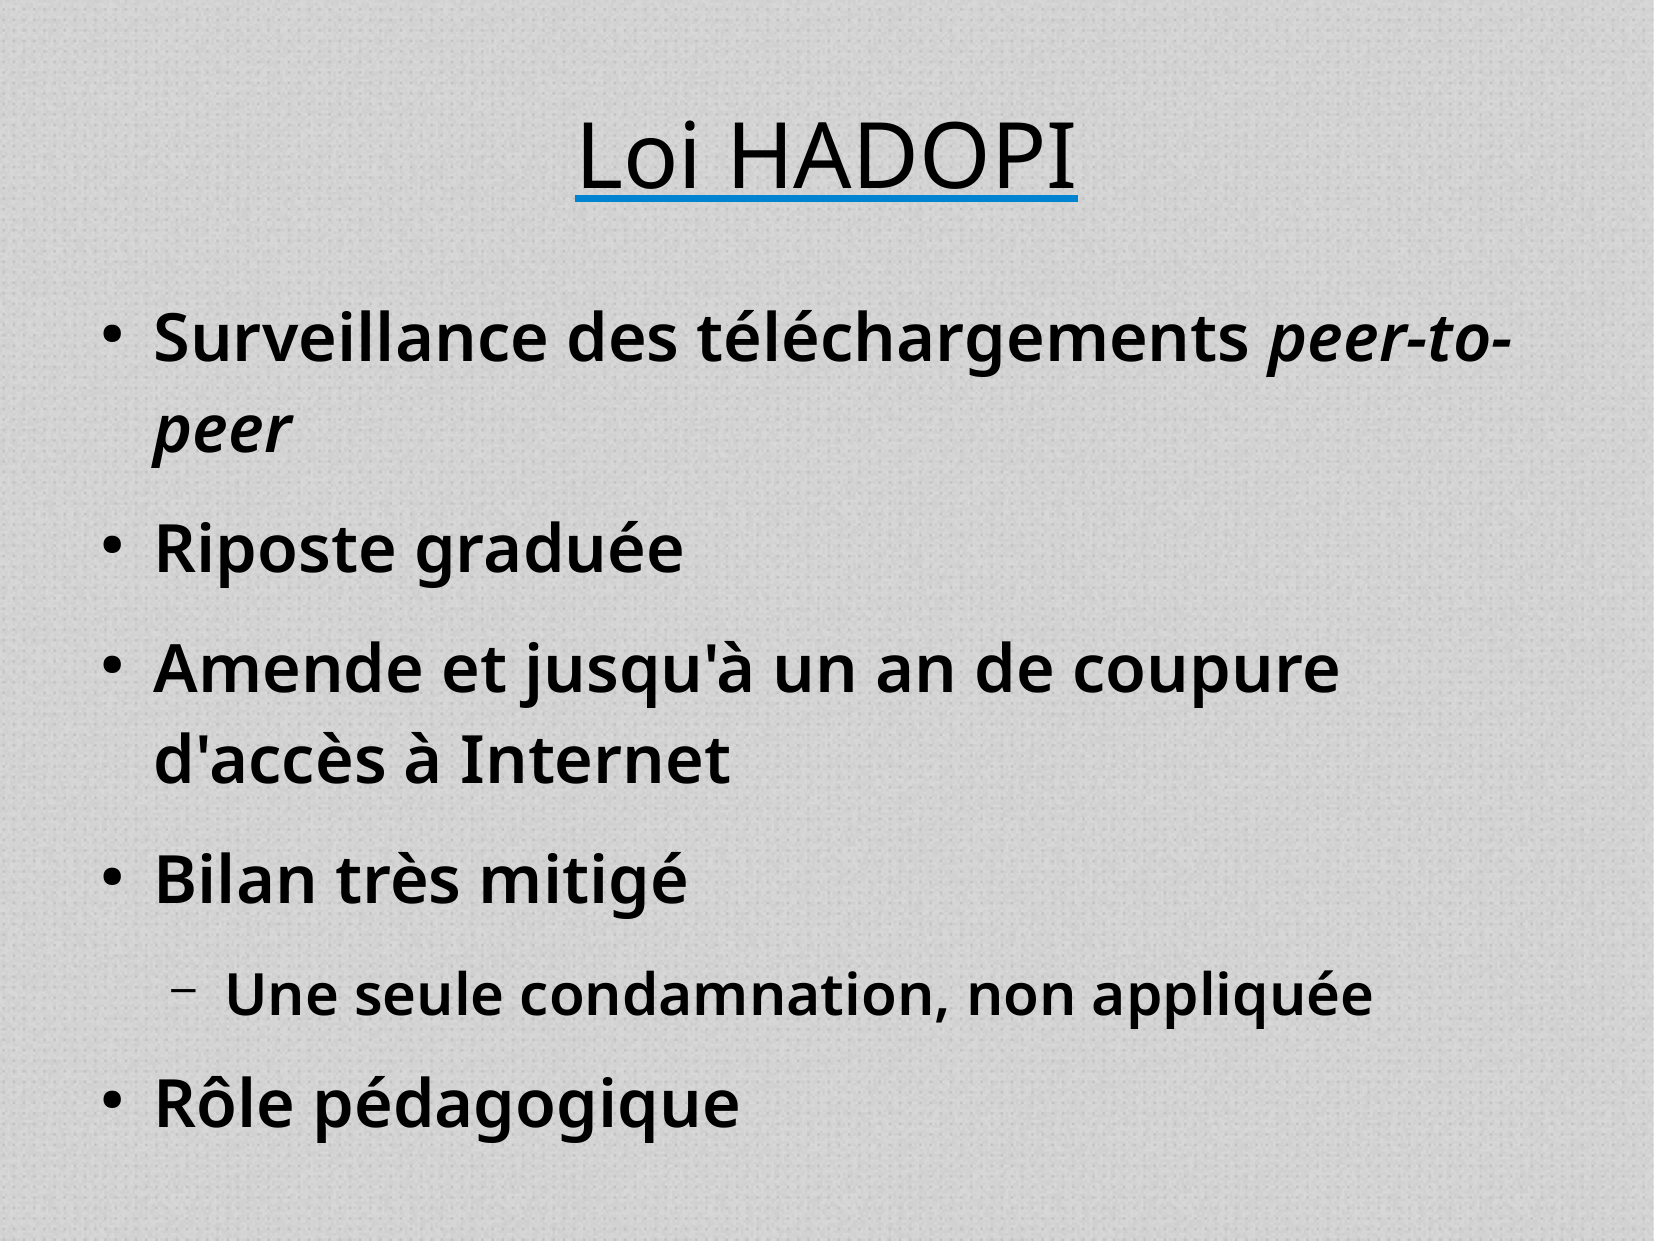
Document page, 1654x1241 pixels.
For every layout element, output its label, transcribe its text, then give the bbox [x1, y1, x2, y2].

title Loi HADOPI [82, 49, 1571, 257]
picture [0, 0, 1654, 1241]
list Surveillance des téléchargements peer-to-peer Riposte graduée Amende et jusqu'à un an de coupure d'accès à Internet Bilan très mitigé Une seule condamnation, non appliquée Rôle pédagogique [82, 290, 1571, 1010]
